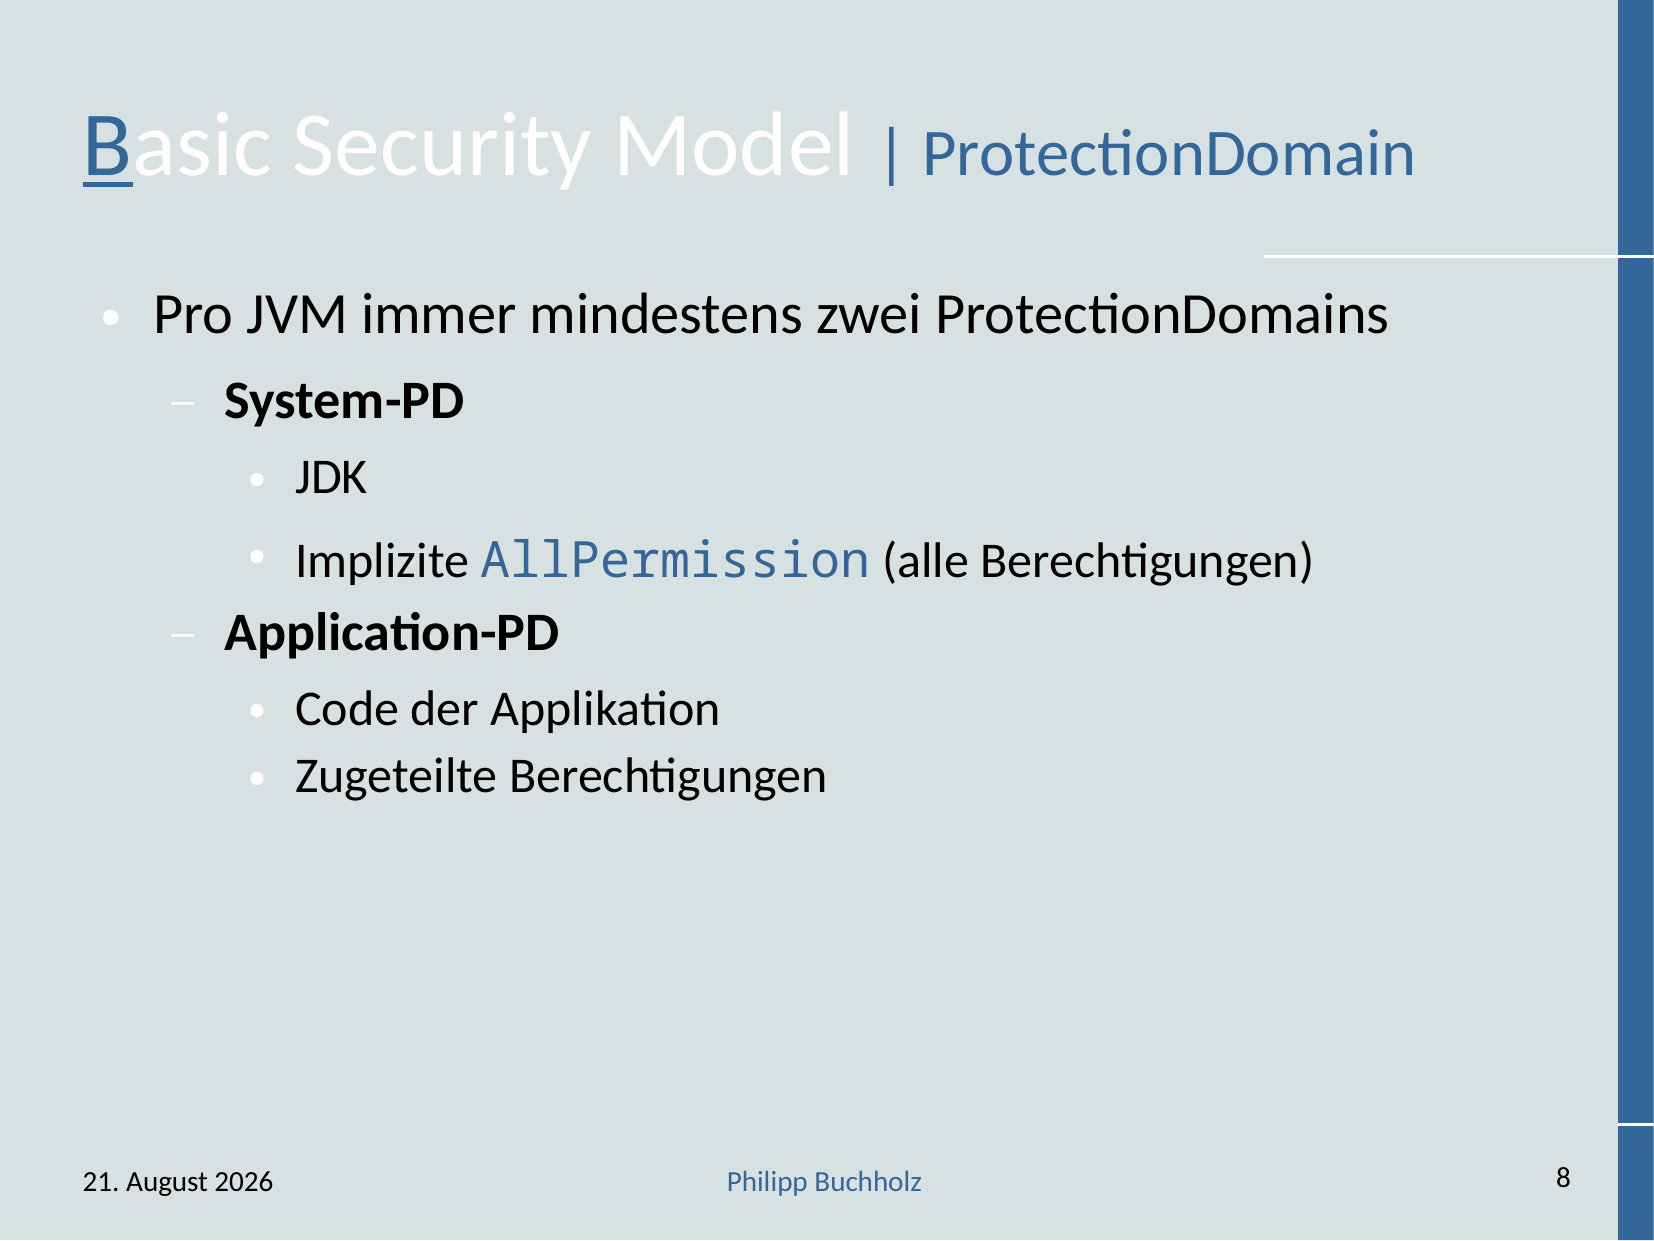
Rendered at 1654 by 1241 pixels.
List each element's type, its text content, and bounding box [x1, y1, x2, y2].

list Pro JVM immer mindestens zwei ProtectionDomains System-PD JDK Implizite AllPermission (alle Berechtigungen) Application-PD Code der Applikation Zugeteilte Berechtigungen [82, 290, 1571, 1109]
title Basic Security Model | ProtectionDomain [82, 40, 1571, 266]
